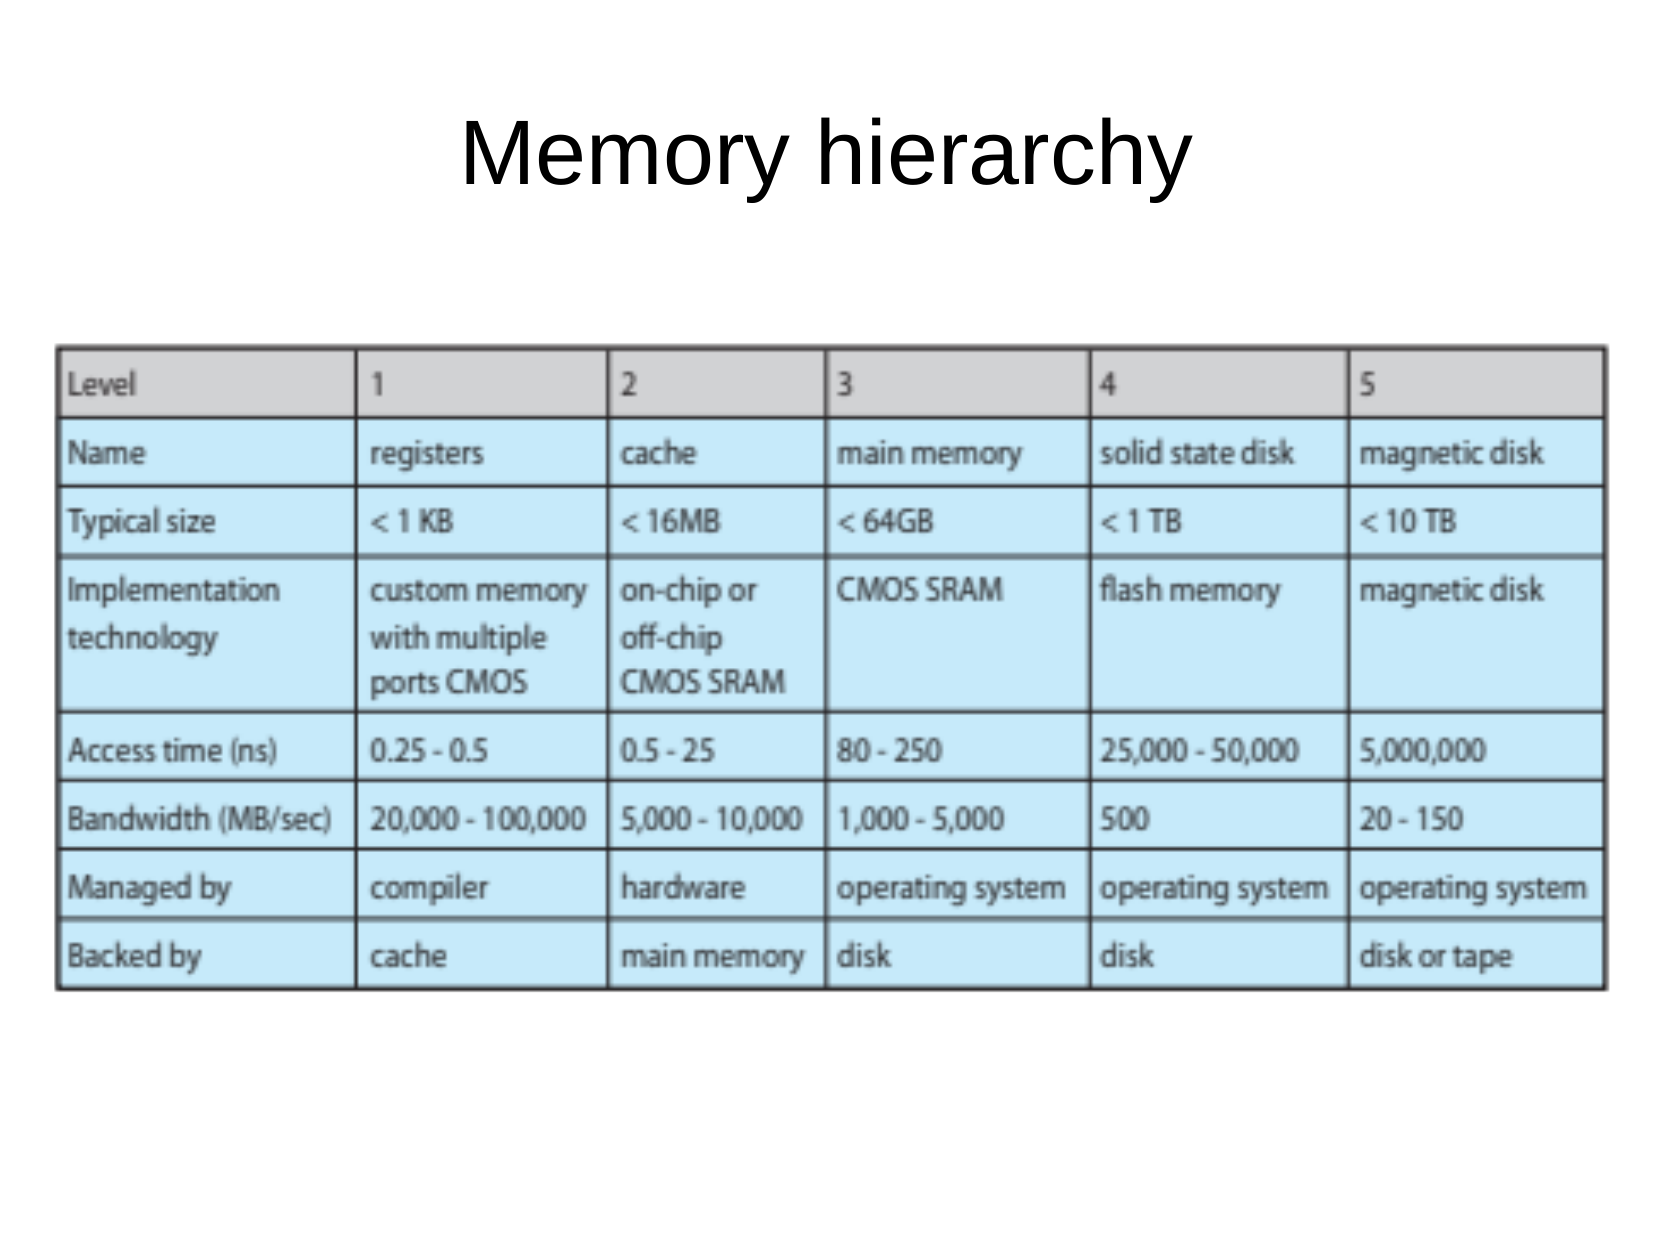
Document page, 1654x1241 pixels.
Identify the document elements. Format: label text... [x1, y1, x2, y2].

title Memory hierarchy [82, 49, 1571, 257]
picture [53, 342, 1610, 993]
